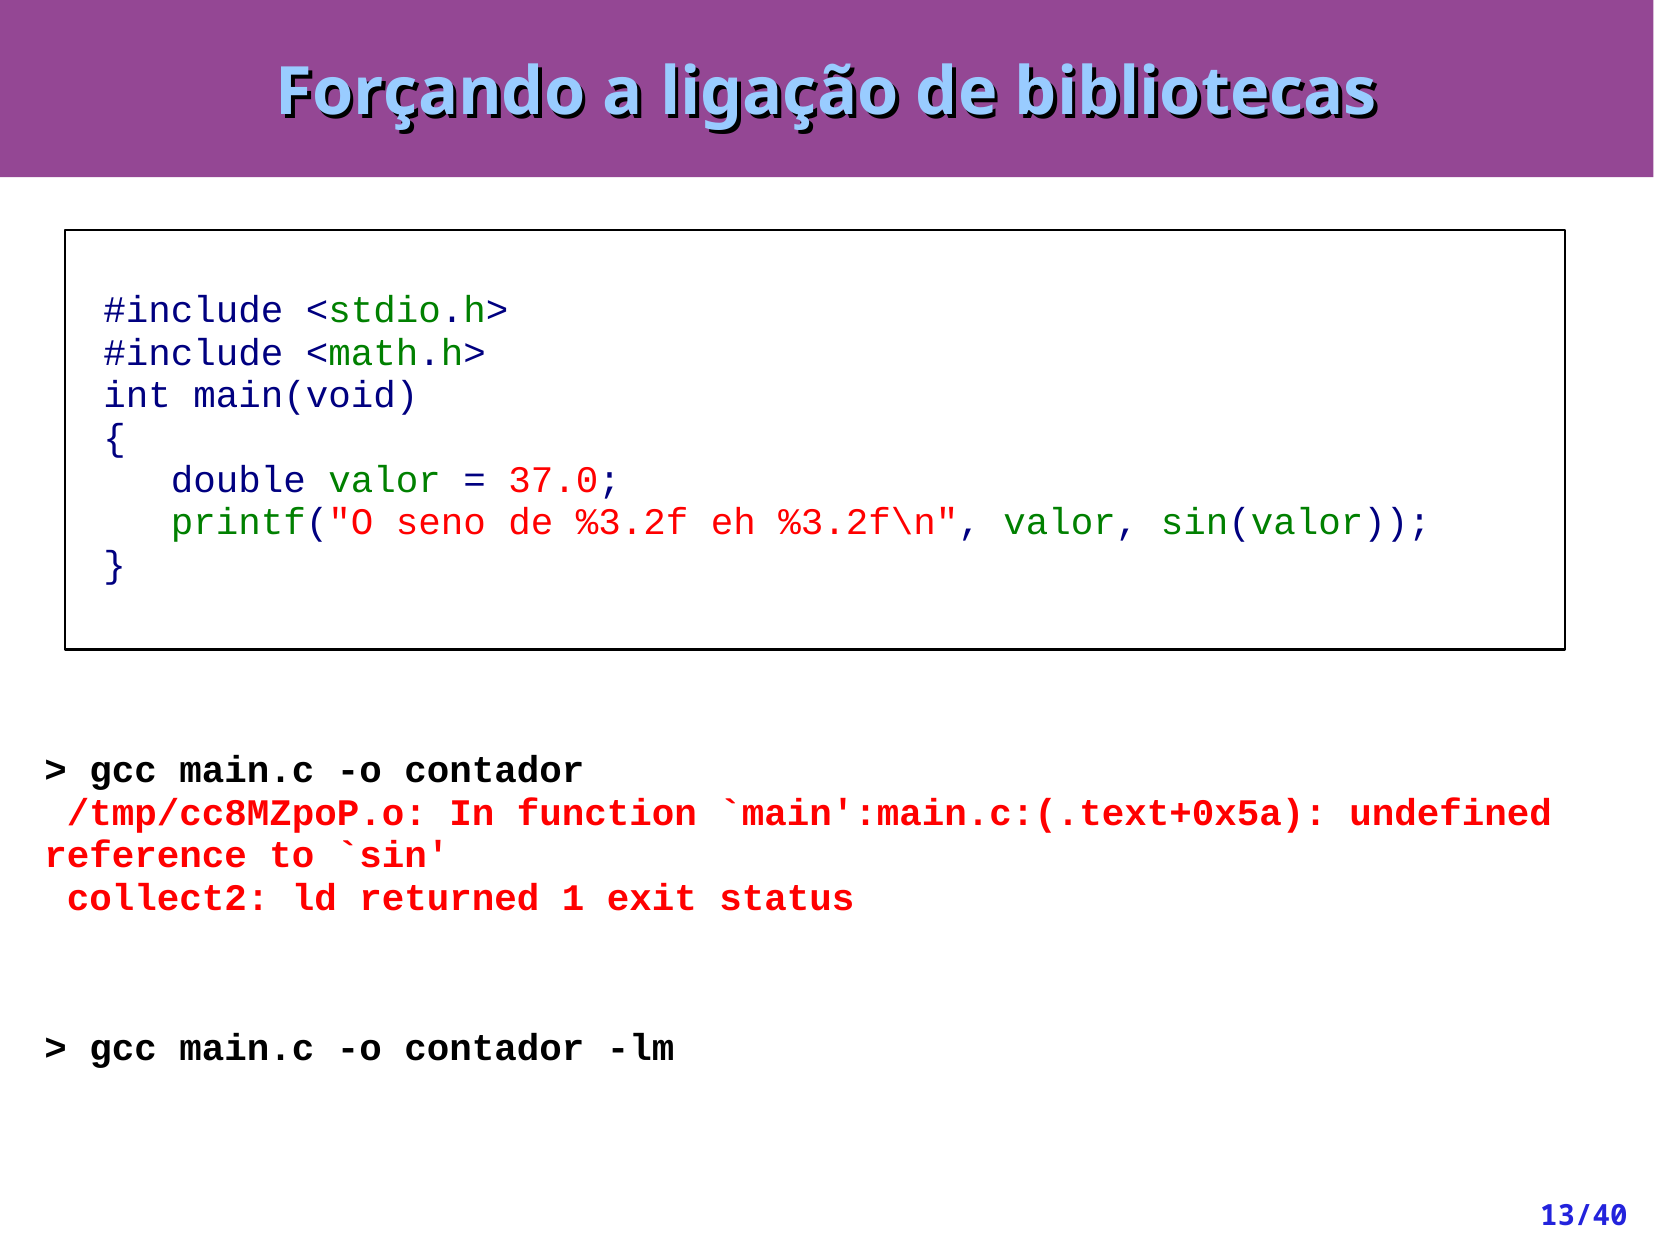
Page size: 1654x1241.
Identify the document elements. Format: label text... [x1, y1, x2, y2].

text_box > gcc main.c -o contador -lm [29, 1021, 1595, 1080]
title Forçando a ligação de bibliotecas [0, 0, 1654, 178]
text_box > gcc main.c -o contador /tmp/cc8MZpoP.o: In function `main':main.c:(.text+0x5a): undefined reference to `sin' collect2: ld returned 1 exit status [29, 744, 1595, 930]
text_box #include <stdio.h> #include <math.h> int main(void) { double valor = 37.0; printf("O seno de %3.2f eh %3.2f\n", valor, sin(valor)); } [64, 230, 1565, 650]
